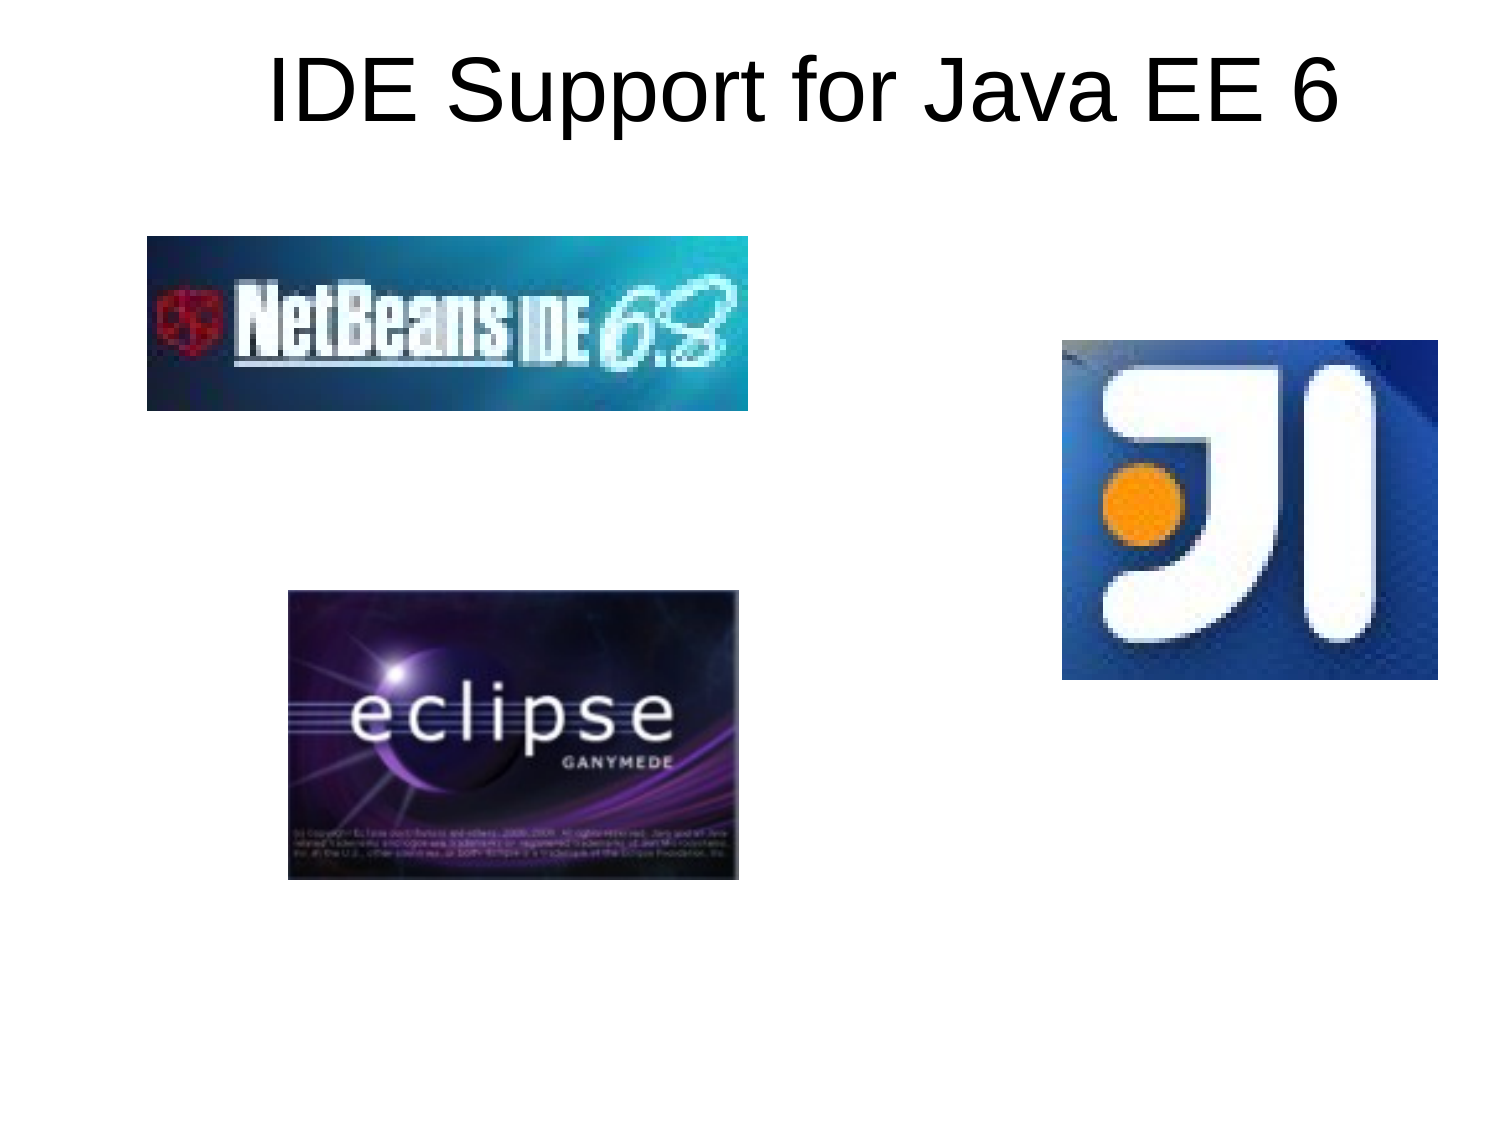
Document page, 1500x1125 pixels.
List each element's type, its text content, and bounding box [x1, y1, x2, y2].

picture [147, 236, 748, 411]
title IDE Support for Java EE 6 [124, 38, 1487, 142]
picture [743, 401, 748, 411]
picture [1062, 340, 1438, 680]
picture [288, 590, 739, 881]
